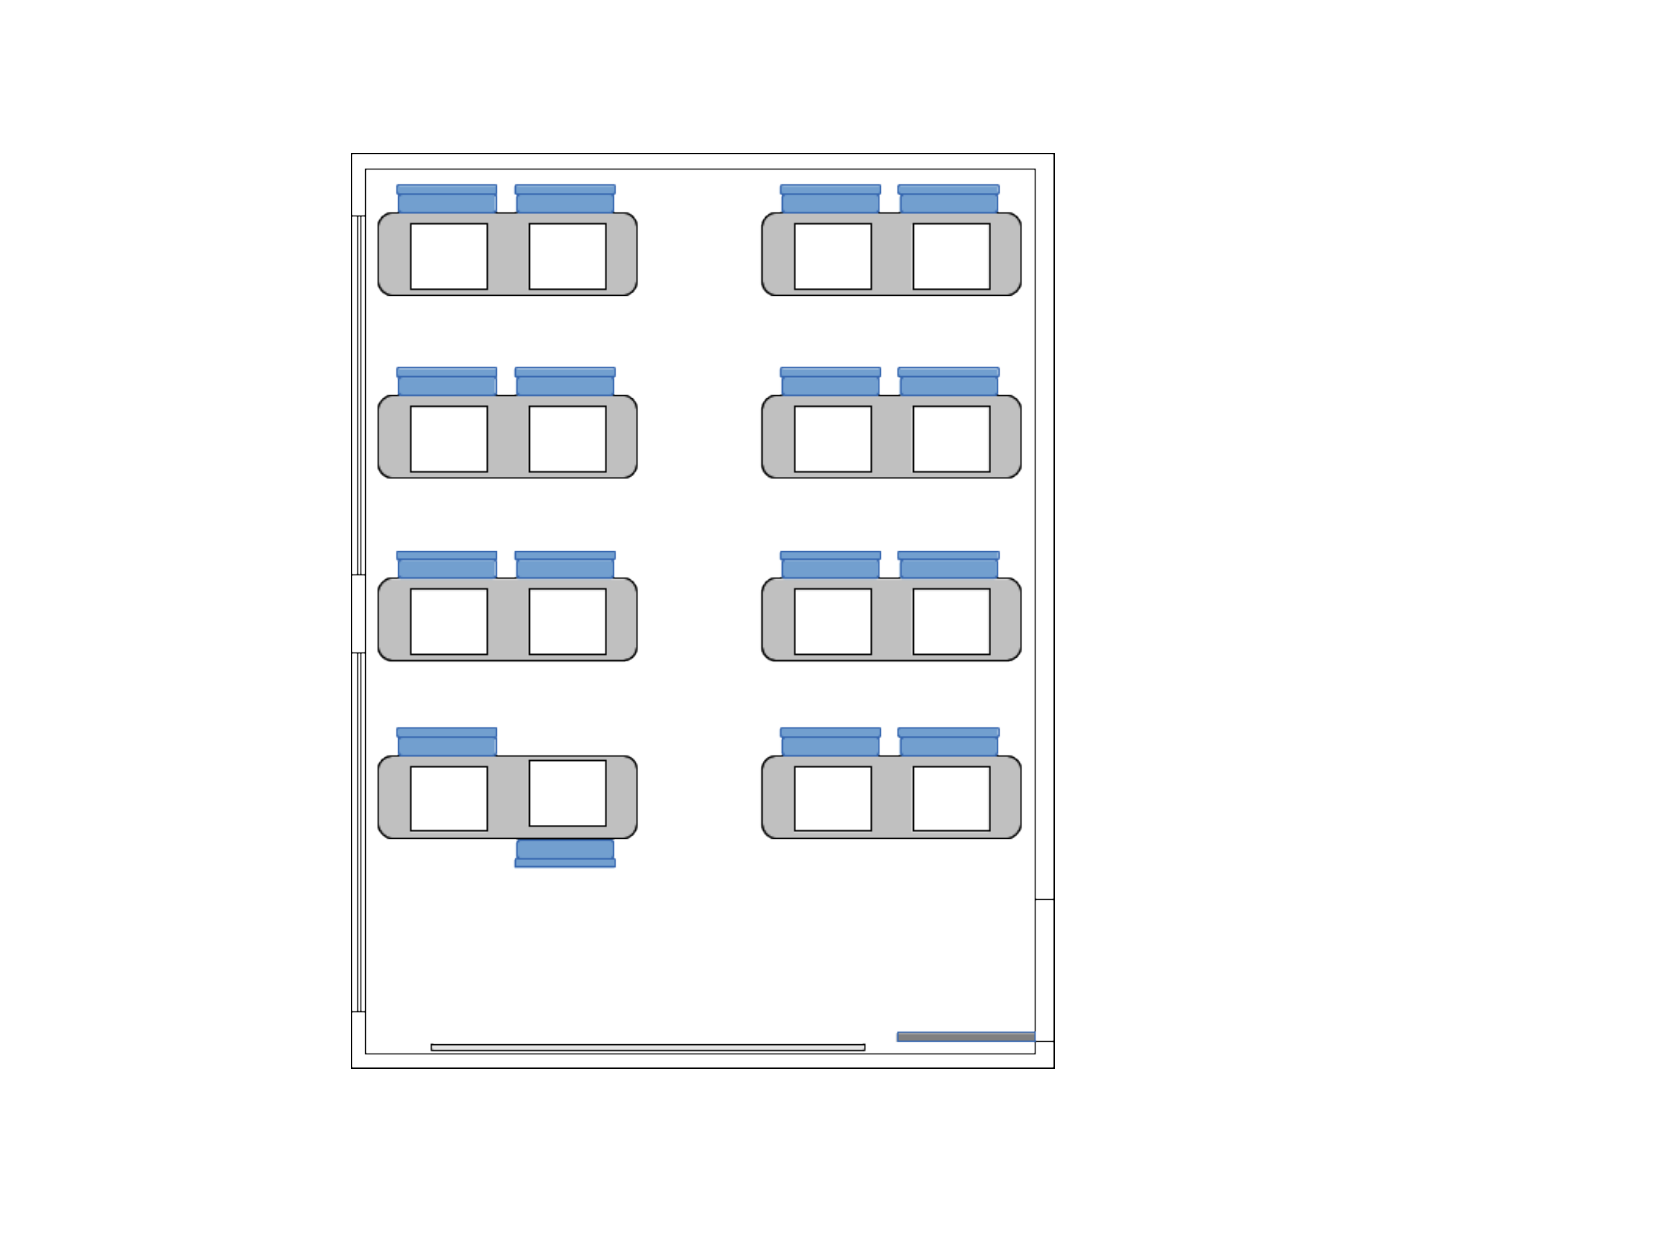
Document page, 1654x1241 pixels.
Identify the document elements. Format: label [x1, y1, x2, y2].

picture [351, 153, 1055, 1069]
